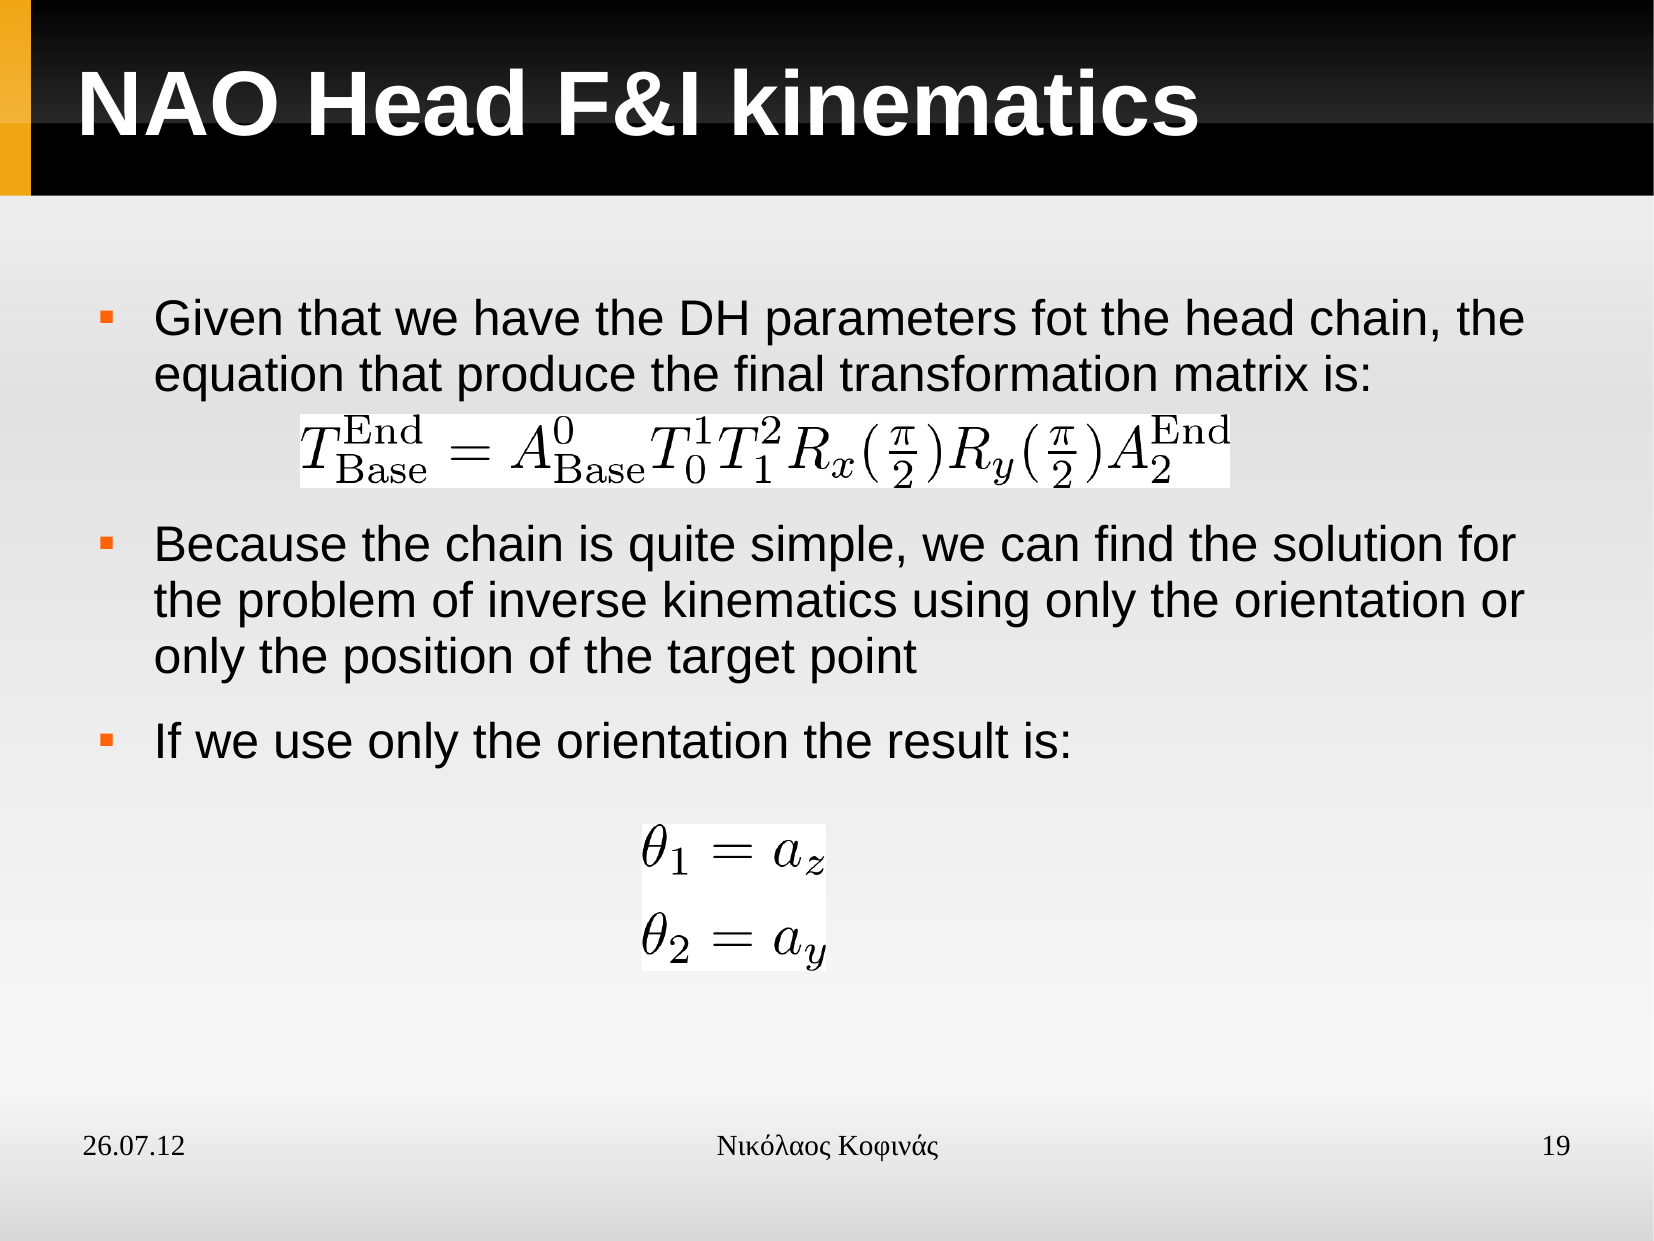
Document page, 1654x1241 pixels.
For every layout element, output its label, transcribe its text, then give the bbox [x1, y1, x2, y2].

picture [0, 0, 1654, 1241]
title NAO Head F&I kinematics [76, 0, 1565, 208]
list Given that we have the DH parameters fot the head chain, the equation that produce the final transformation matrix is: Because the chain is quite simple, we can find the solution for the problem of inverse kinematics using only the orientation or only the position of the target point If we use only the orientation the result is: [82, 290, 1571, 1109]
